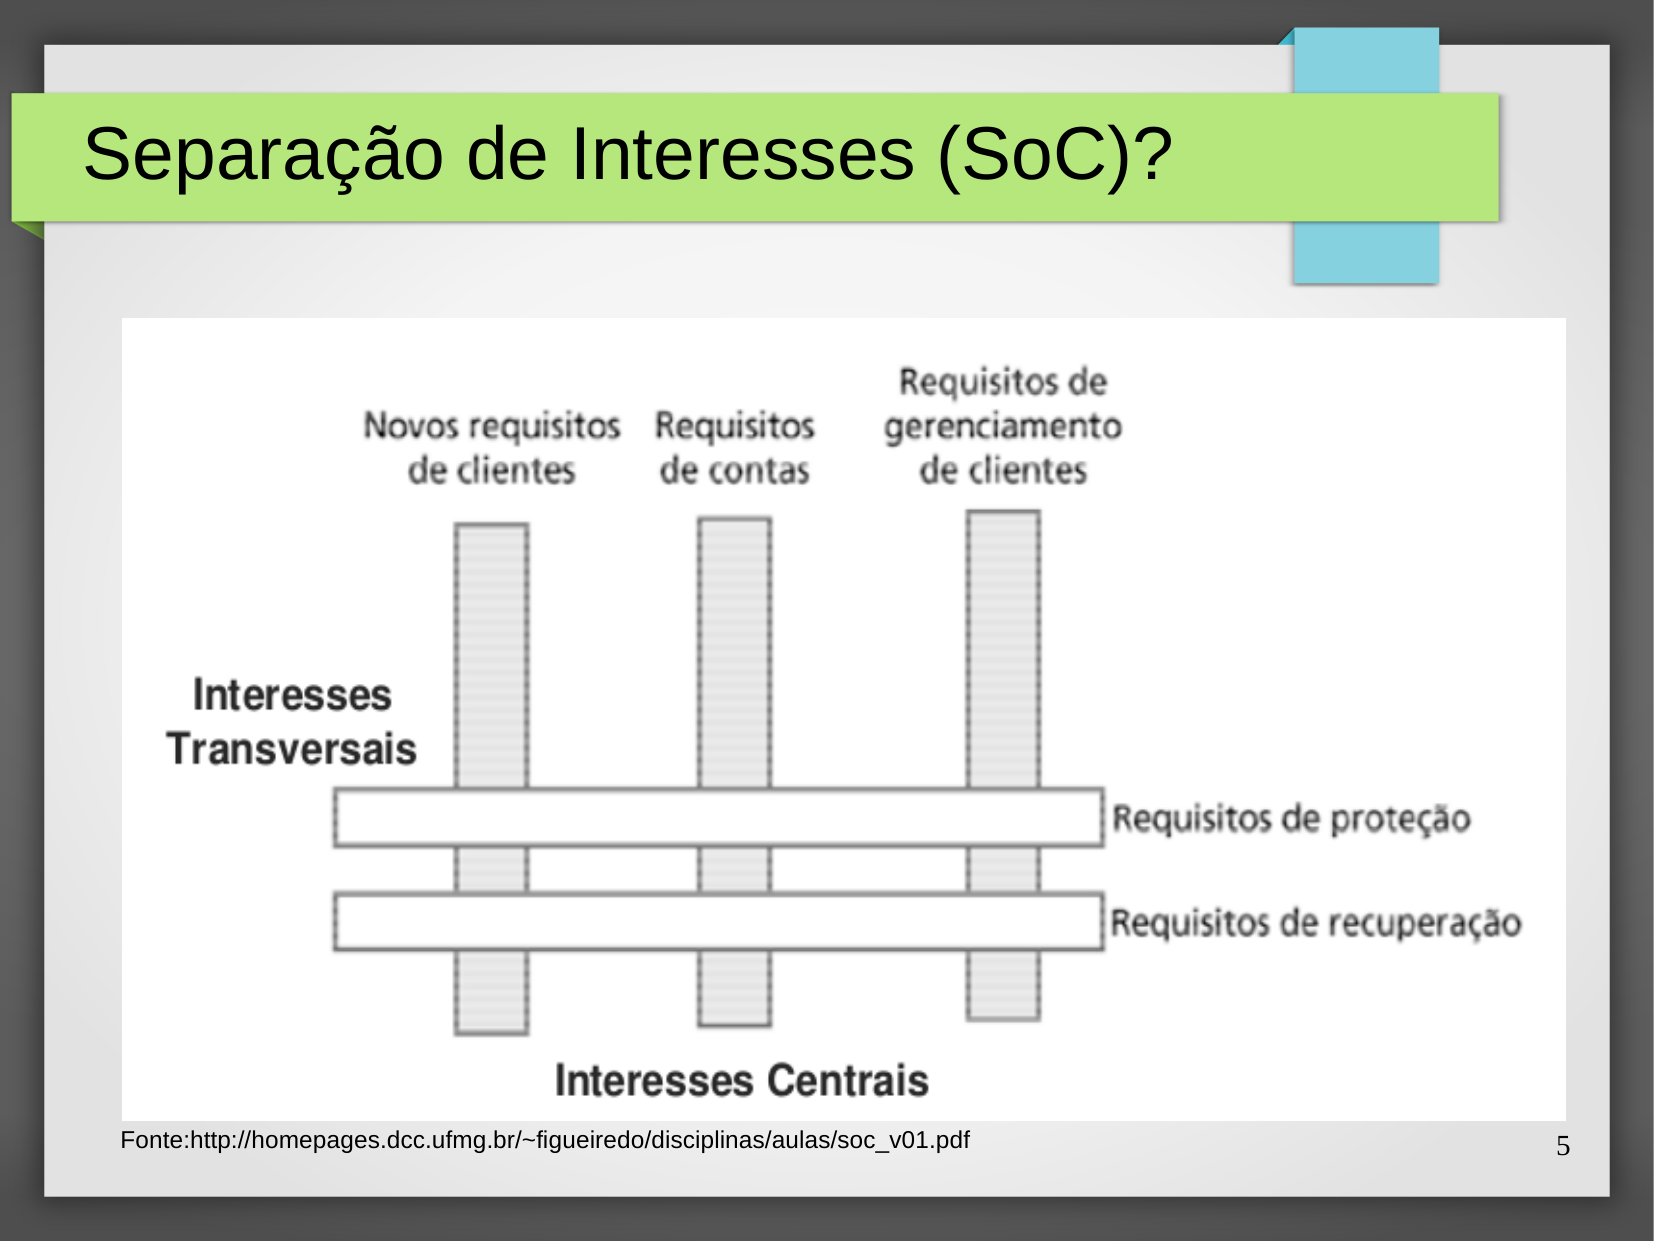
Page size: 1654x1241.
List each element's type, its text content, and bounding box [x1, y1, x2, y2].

picture [0, 0, 1654, 1241]
list Fonte:http://homepages.dcc.ufmg.br/~figueiredo/disciplinas/aulas/soc_v01.pdf [60, 1126, 1550, 1154]
title Separação de Interesses (SoC)? [82, 94, 1264, 213]
